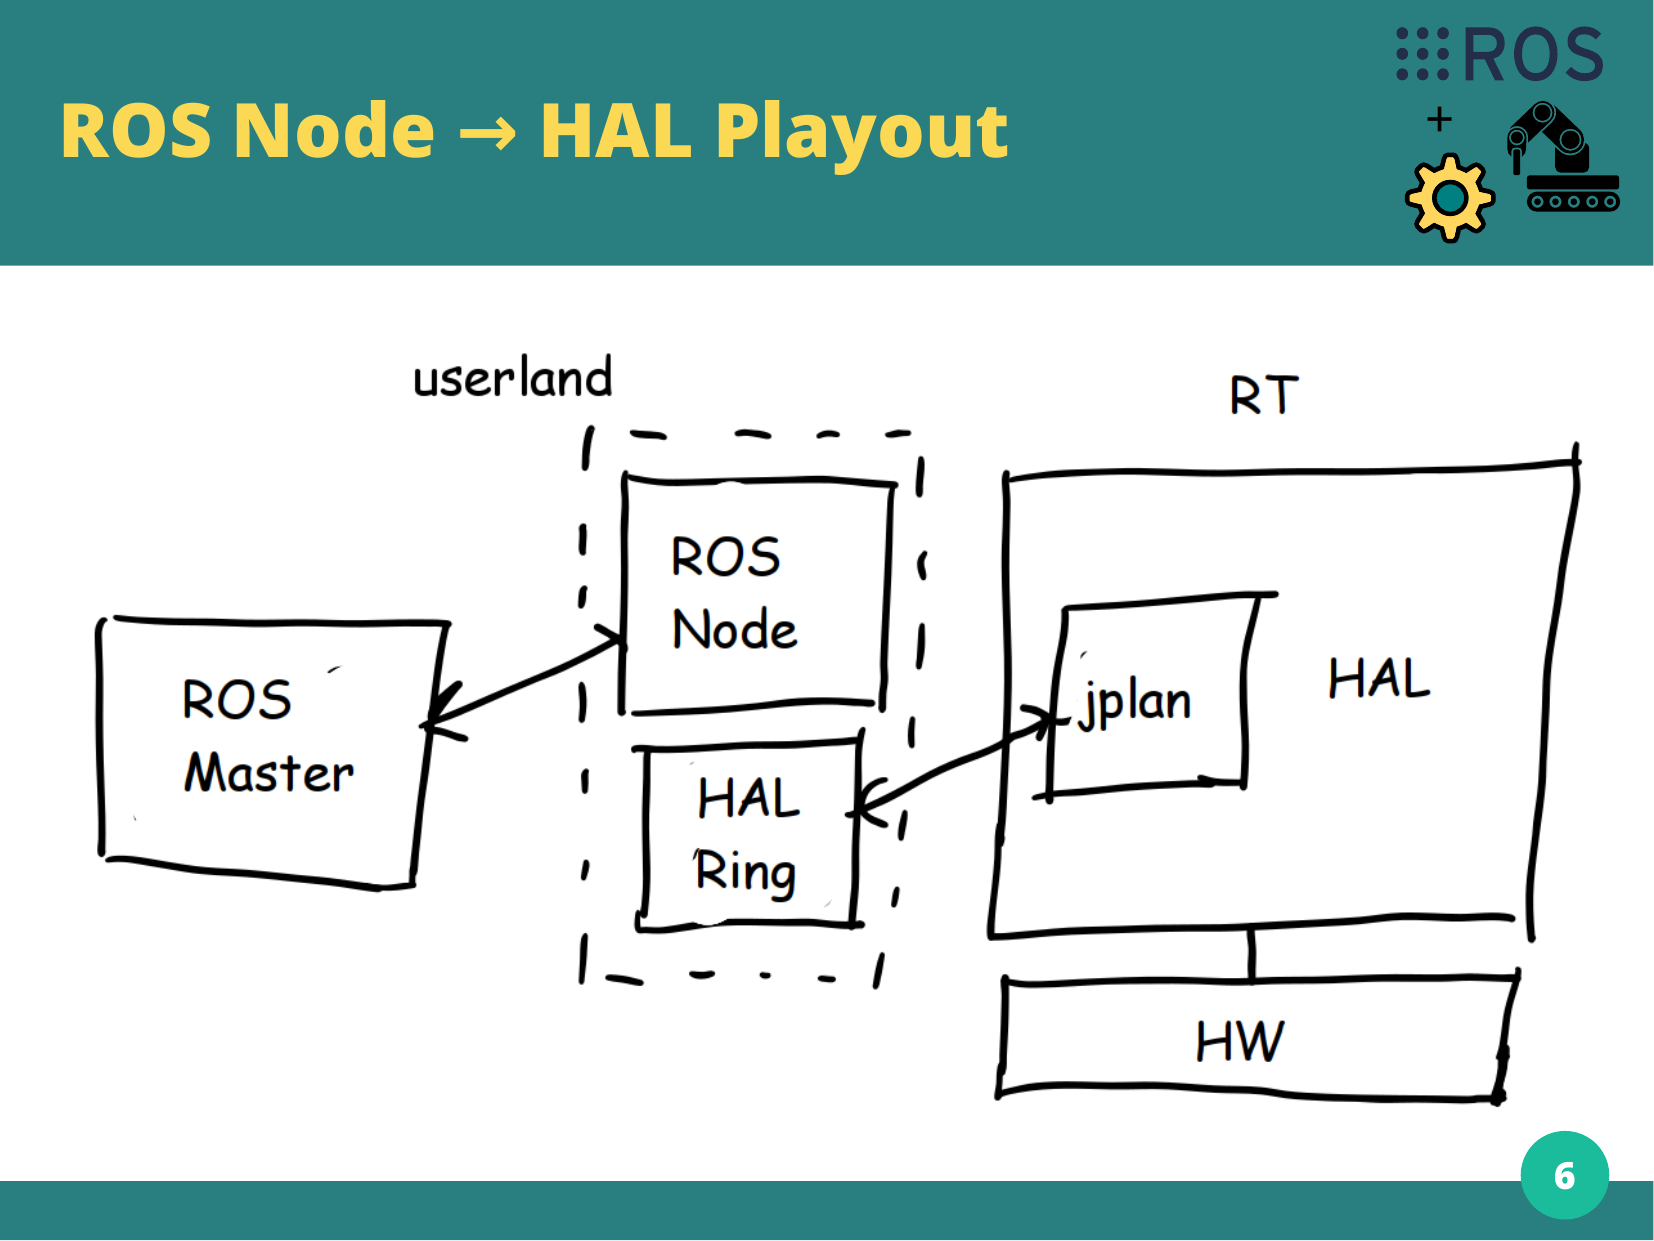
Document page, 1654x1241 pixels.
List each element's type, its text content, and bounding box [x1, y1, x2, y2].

title ROS Node → HAL Playout [59, 49, 1595, 207]
picture [82, 324, 1595, 1120]
